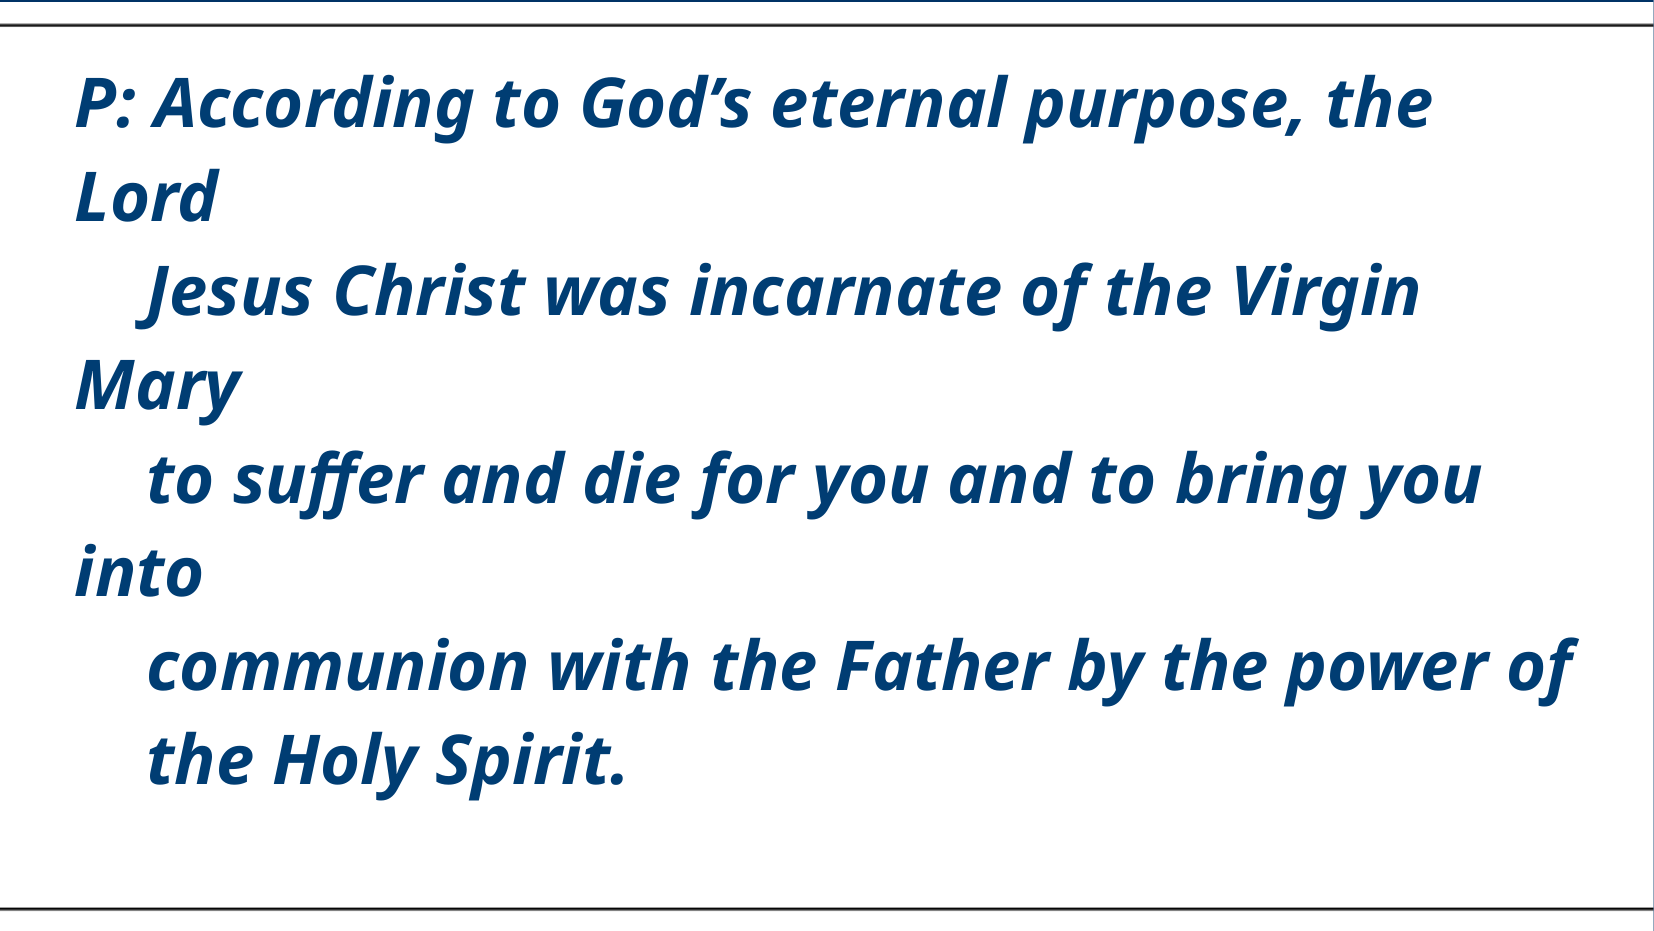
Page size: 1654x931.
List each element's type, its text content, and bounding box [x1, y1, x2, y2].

picture [0, 0, 1654, 931]
text_box P: According to God’s eternal purpose, the Lord Jesus Christ was incarnate of the Virgin Mary to suffer and die for you and to bring you into communion with the Father by the power of the Holy Spirit. [60, 47, 1591, 520]
